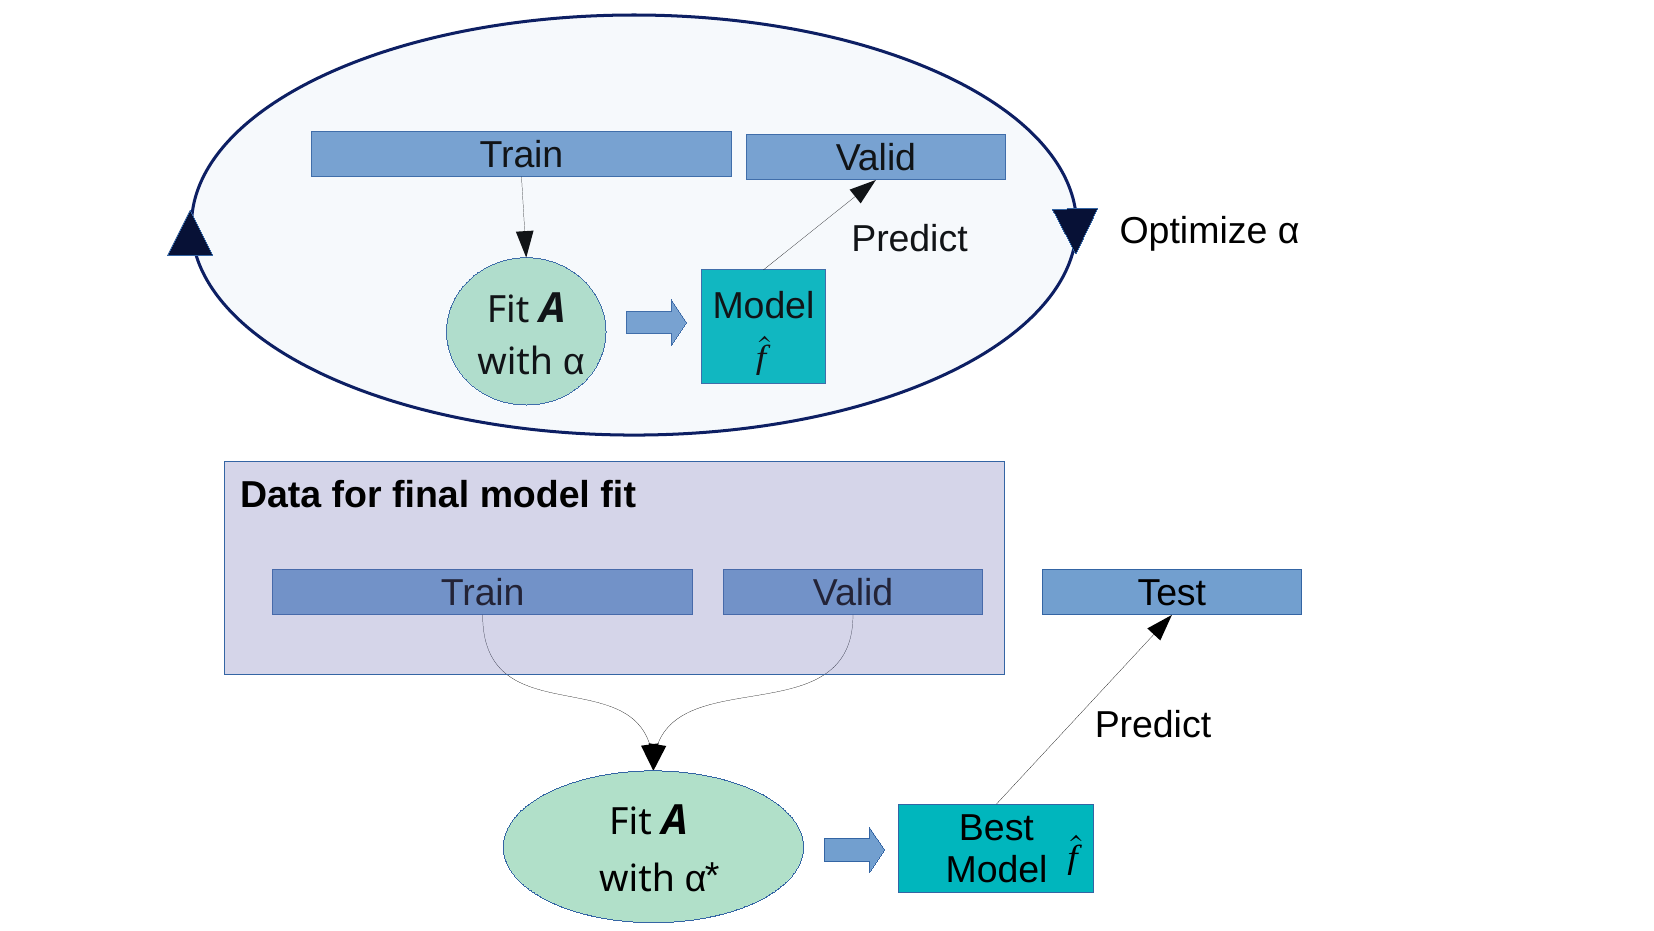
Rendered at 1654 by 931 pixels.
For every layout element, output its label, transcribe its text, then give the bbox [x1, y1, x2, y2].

text_box Optimize α [1104, 202, 1321, 259]
text_box Fit A with α [503, 770, 804, 923]
text_box Data for final model fit [225, 465, 652, 523]
text_box [167, 15, 1098, 436]
text_box Best Model [898, 804, 1094, 893]
text_box * [689, 847, 735, 904]
chart [1057, 832, 1094, 875]
text_box [224, 461, 1005, 675]
text_box Test [1042, 569, 1302, 615]
text_box [824, 827, 885, 873]
text_box Predict [1079, 695, 1227, 753]
